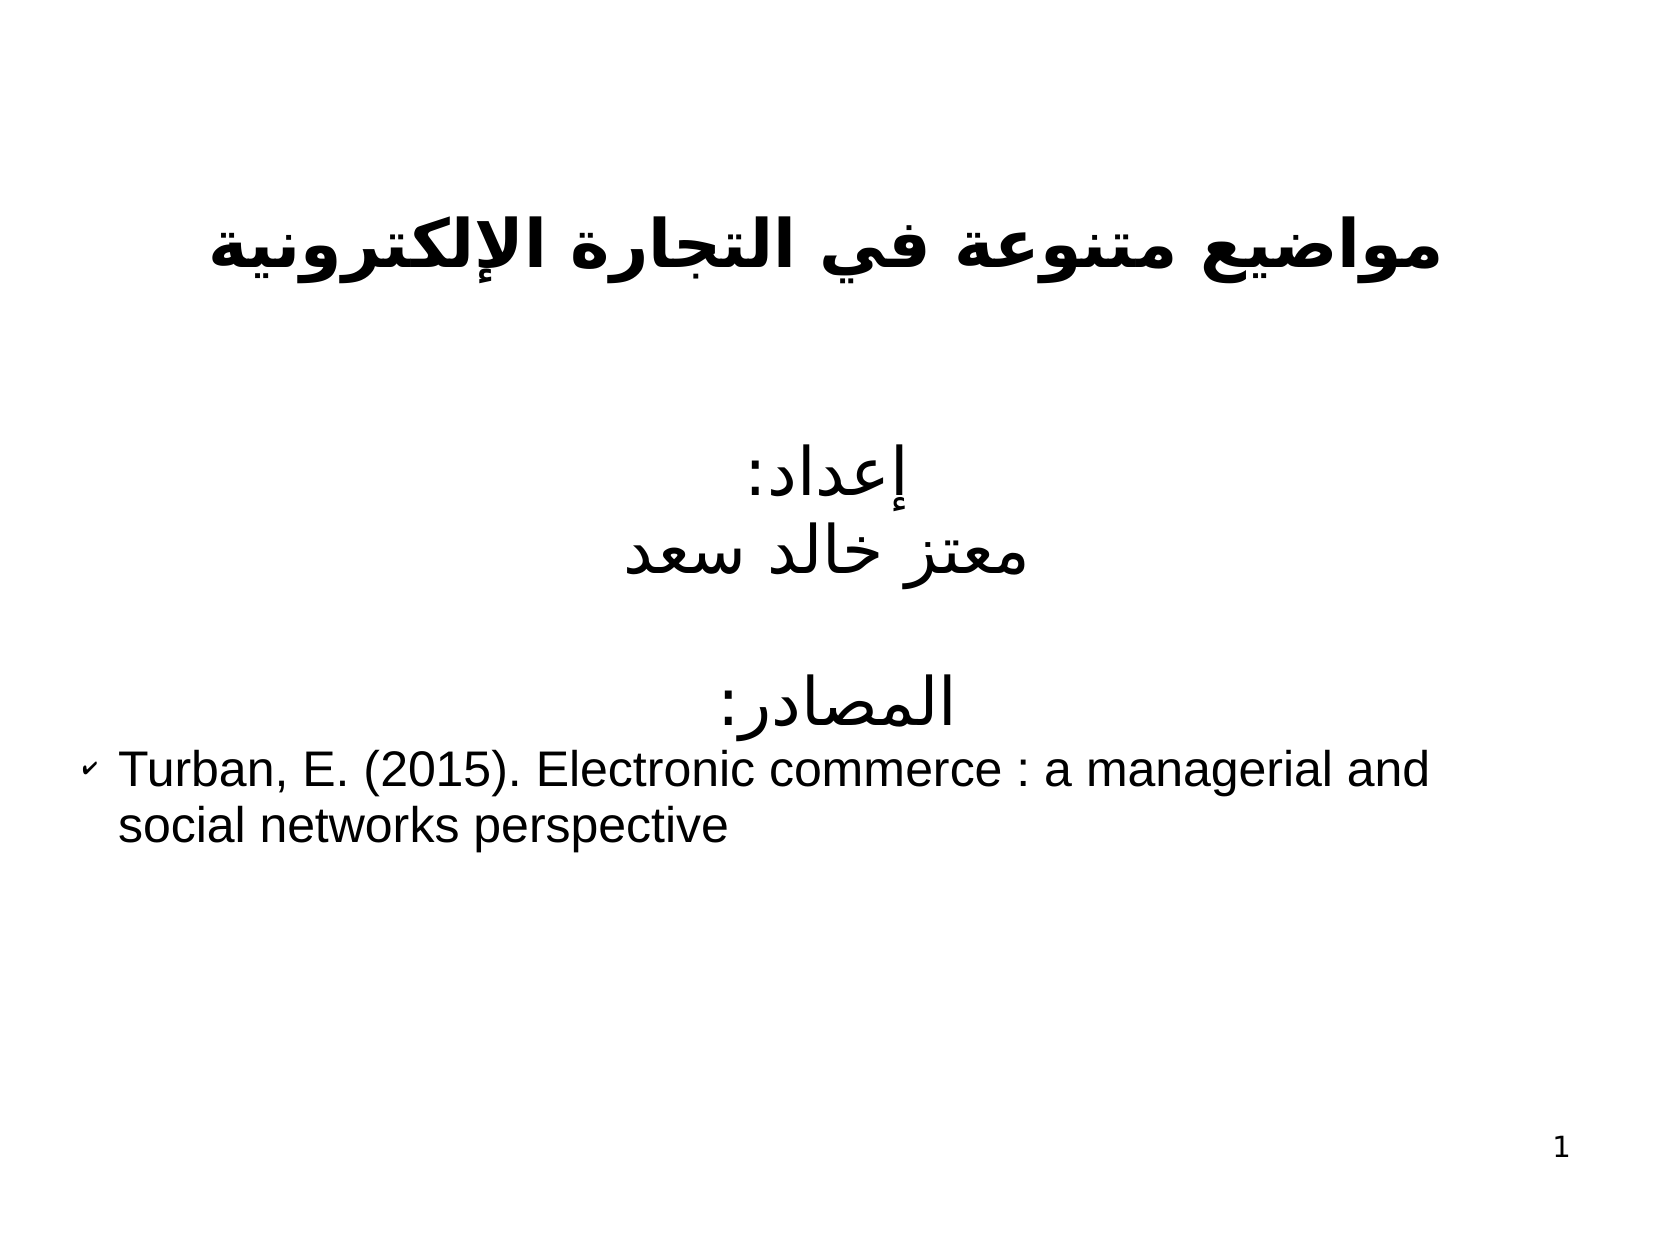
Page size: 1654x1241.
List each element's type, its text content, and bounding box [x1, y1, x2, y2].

subtitle مواضيع متنوعة في التجارة الإلكترونية إعداد: معتز خالد سعد المصادر: Turban, E. (2015). Electronic commerce : a managerial and social networks perspective [82, 49, 1571, 1010]
